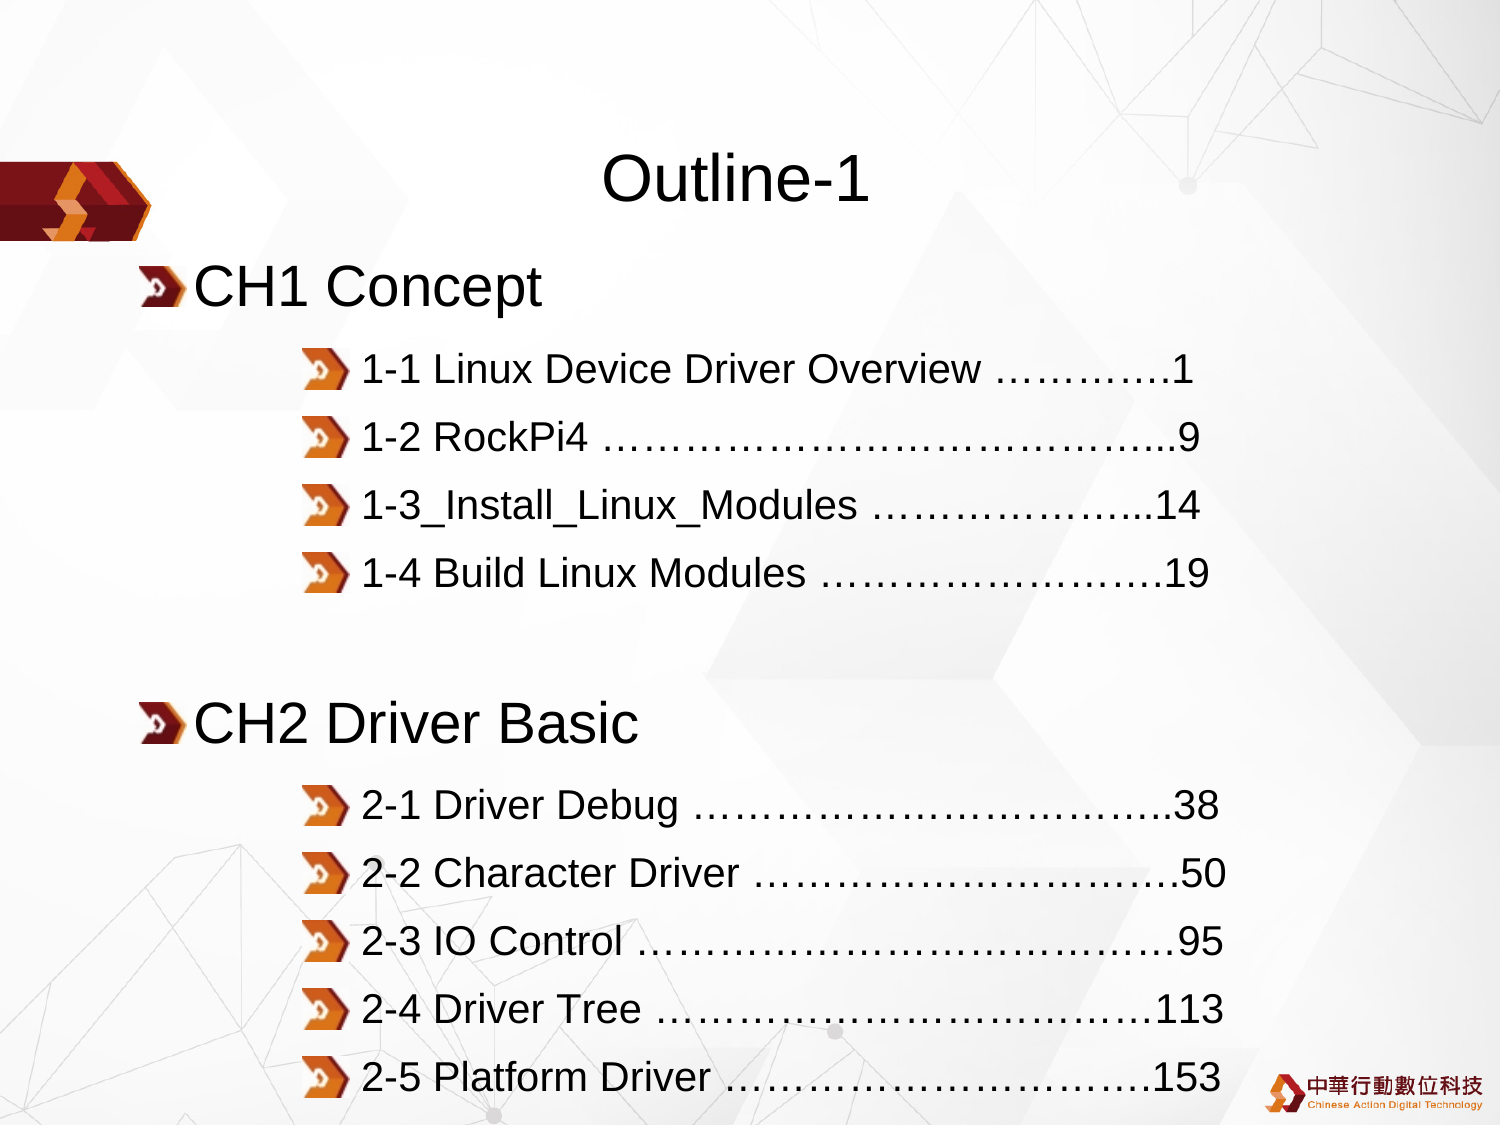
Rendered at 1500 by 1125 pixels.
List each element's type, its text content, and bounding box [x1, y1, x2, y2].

picture [0, 0, 1500, 1125]
list CH1 Concept 1-1 Linux Device Driver Overview ………….1 1-2 RockPi4 …………………………………...9 1-3_Install_Linux_Modules ………………...14 1-4 Build Linux Modules …………………….19 CH2 Driver Basic 2-1 Driver Debug ……………………………..38 2-2 Character Driver ………………………….50 2-3 IO Control …………………………………95 2-4 Driver Tree ………………………………113 2-5 Platform Driver ………………………….153 [122, 254, 1441, 1101]
title Outline-1 [107, 101, 1367, 255]
